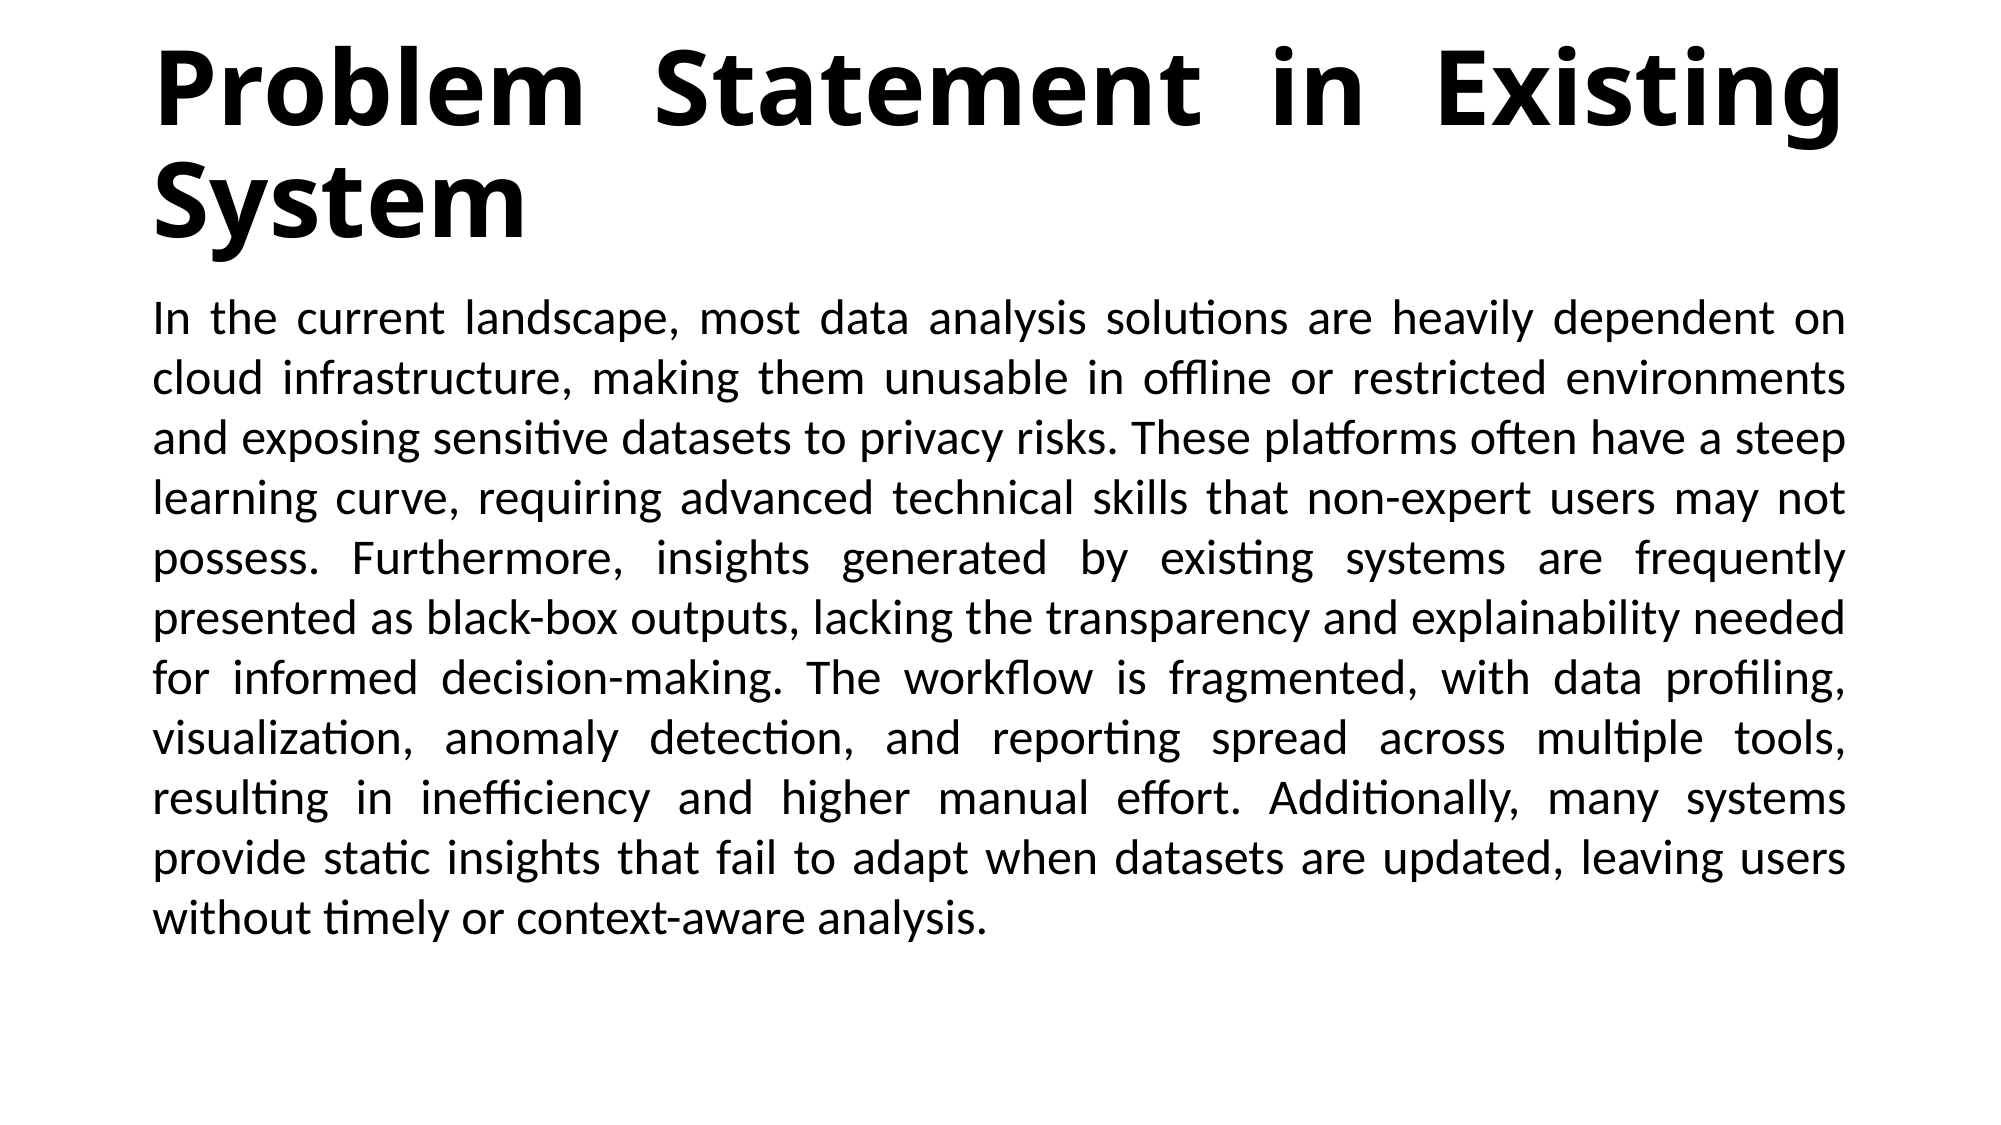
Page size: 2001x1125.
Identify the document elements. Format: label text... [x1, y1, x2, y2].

list In the current landscape, most data analysis solutions are heavily dependent on cloud infrastructure, making them unusable in offline or restricted environments and exposing sensitive datasets to privacy risks. These platforms often have a steep learning curve, requiring advanced technical skills that non-expert users may not possess. Furthermore, insights generated by existing systems are frequently presented as black-box outputs, lacking the transparency and explainability needed for informed decision-making. The workflow is fragmented, with data profiling, visualization, anomaly detection, and reporting spread across multiple tools, resulting in inefficiency and higher manual effort. Additionally, many systems provide static insights that fail to adapt when datasets are updated, leaving users without timely or context-aware analysis. [137, 277, 1863, 1066]
title Problem Statement in Existing System [137, 59, 1863, 236]
